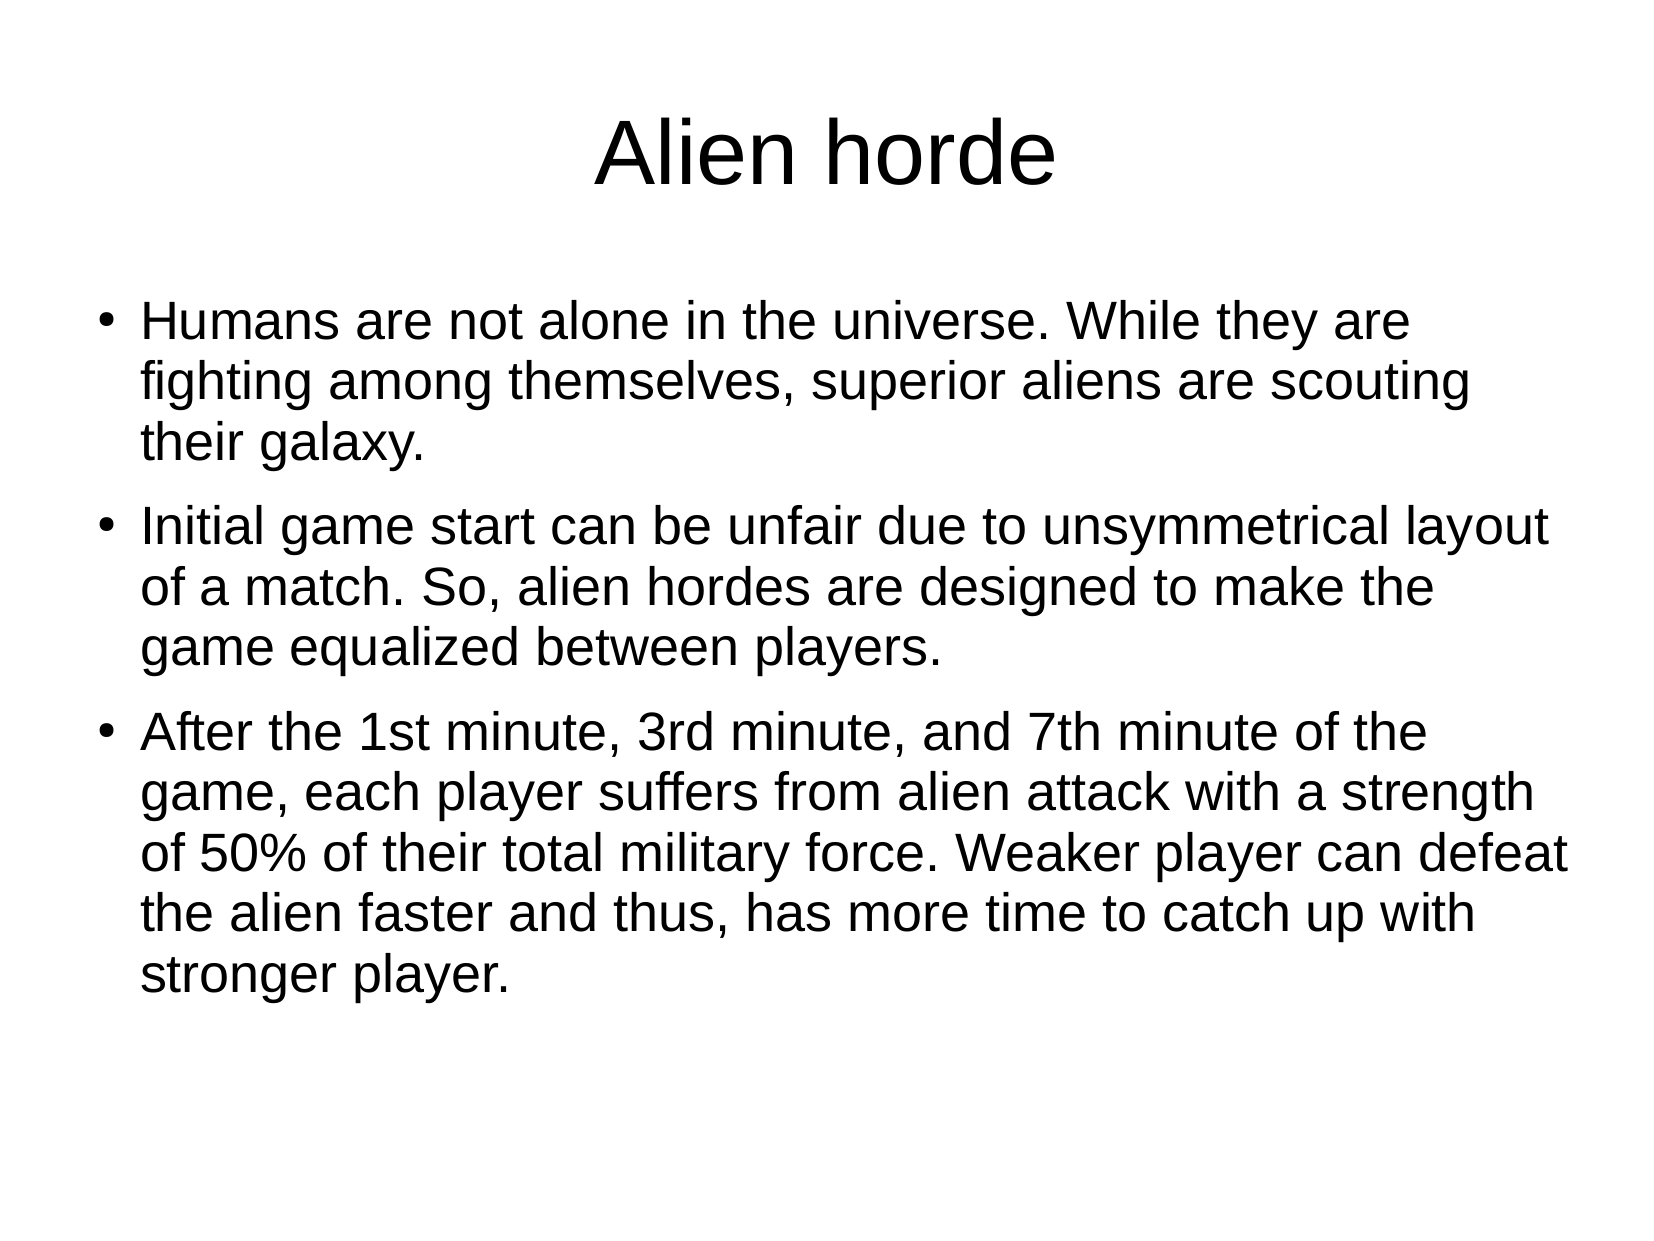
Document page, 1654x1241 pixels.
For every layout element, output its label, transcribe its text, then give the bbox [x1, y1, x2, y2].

list Humans are not alone in the universe. While they are fighting among themselves, superior aliens are scouting their galaxy. Initial game start can be unfair due to unsymmetrical layout of a match. So, alien hordes are designed to make the game equalized between players. After the 1st minute, 3rd minute, and 7th minute of the game, each player suffers from alien attack with a strength of 50% of their total military force. Weaker player can defeat the alien faster and thus, has more time to catch up with stronger player. [82, 290, 1571, 1010]
title Alien horde [82, 49, 1571, 257]
